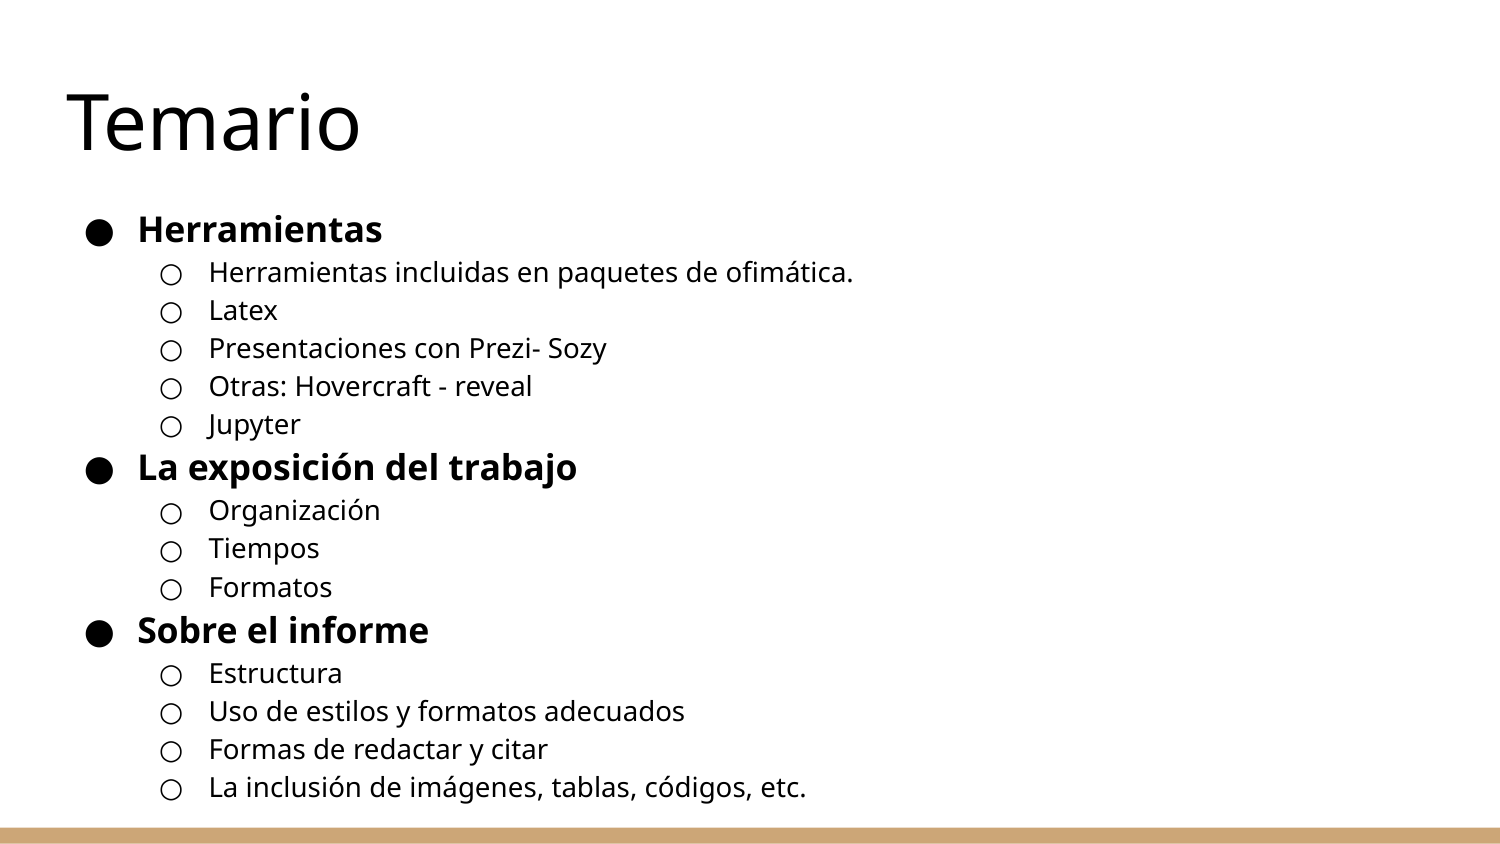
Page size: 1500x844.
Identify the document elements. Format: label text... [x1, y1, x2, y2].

title Temario [51, 51, 1449, 189]
list Herramientas Herramientas incluidas en paquetes de ofimática. Latex Presentaciones con Prezi- Sozy Otras: Hovercraft - reveal Jupyter La exposición del trabajo Organización Tiempos Formatos Sobre el informe Estructura Uso de estilos y formatos adecuados Formas de redactar y citar La inclusión de imágenes, tablas, códigos, etc. [51, 189, 1449, 823]
